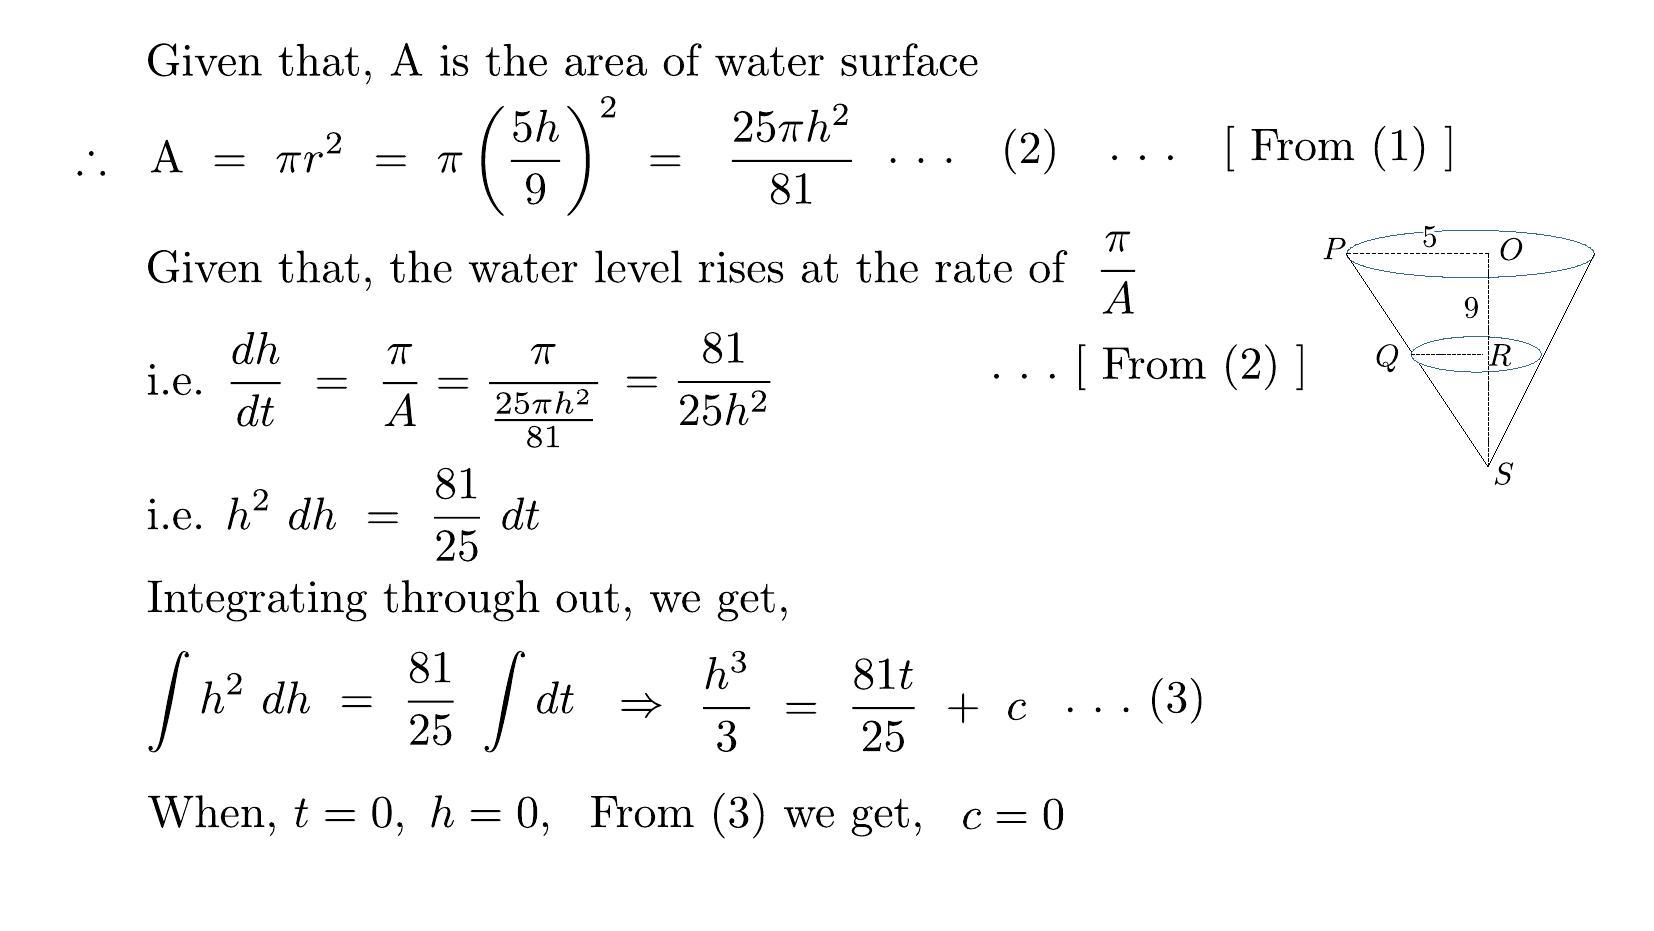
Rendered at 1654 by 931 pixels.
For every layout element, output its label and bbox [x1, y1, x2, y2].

text_box [1346, 225, 1595, 278]
text_box [1494, 462, 1514, 485]
text_box [888, 128, 1055, 175]
text_box [147, 580, 787, 622]
text_box [1110, 125, 1452, 172]
text_box [1376, 344, 1399, 373]
text_box [147, 332, 599, 448]
text_box [77, 96, 852, 216]
text_box [992, 344, 1303, 391]
text_box [148, 650, 575, 753]
text_box [1323, 237, 1346, 260]
text_box [1411, 336, 1542, 373]
text_box [963, 798, 1064, 830]
text_box [147, 467, 540, 562]
text_box [626, 332, 771, 426]
text_box [147, 42, 978, 85]
text_box [147, 231, 1136, 314]
text_box [1464, 296, 1478, 319]
text_box [620, 692, 662, 719]
subtitle [47, 35, 1607, 910]
text_box [703, 650, 1026, 753]
text_box [1066, 677, 1202, 724]
text_box [148, 792, 921, 839]
